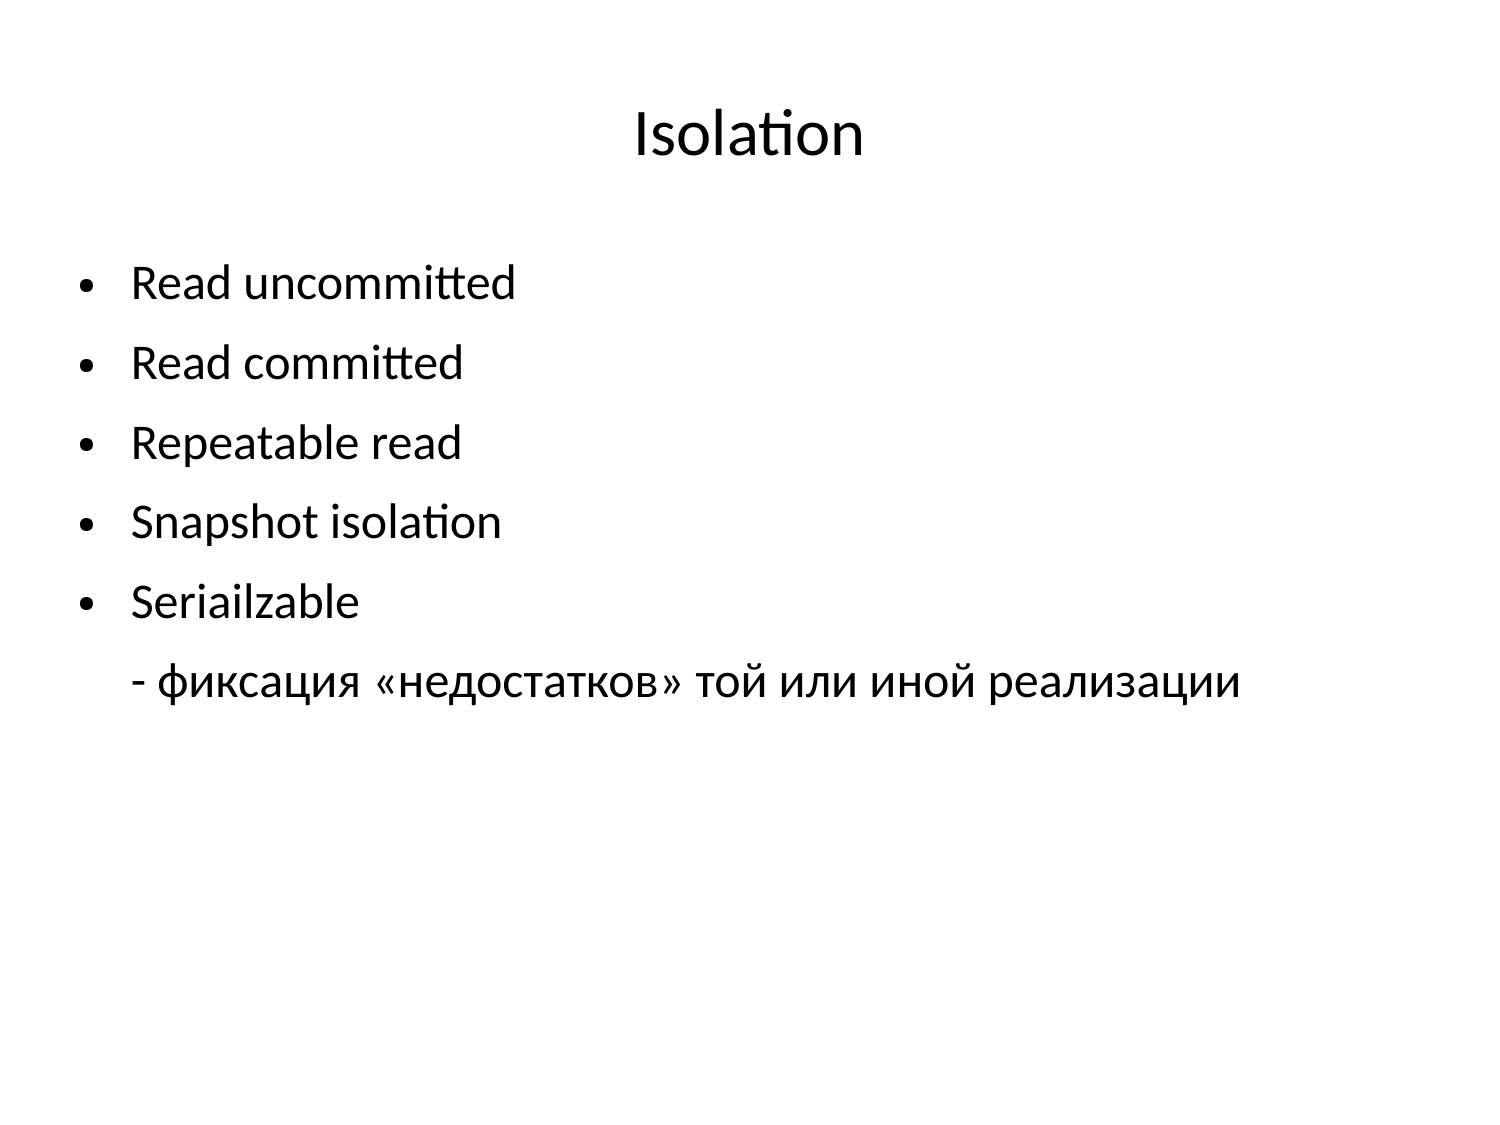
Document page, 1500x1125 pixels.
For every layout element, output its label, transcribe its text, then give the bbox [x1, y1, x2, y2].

title Isolation [75, 45, 1425, 233]
list Read uncommitted Read committed Repeatable read Snapshot isolation Seriailzable - фиксация «недостатков» той или иной реализации [60, 262, 1411, 1005]
